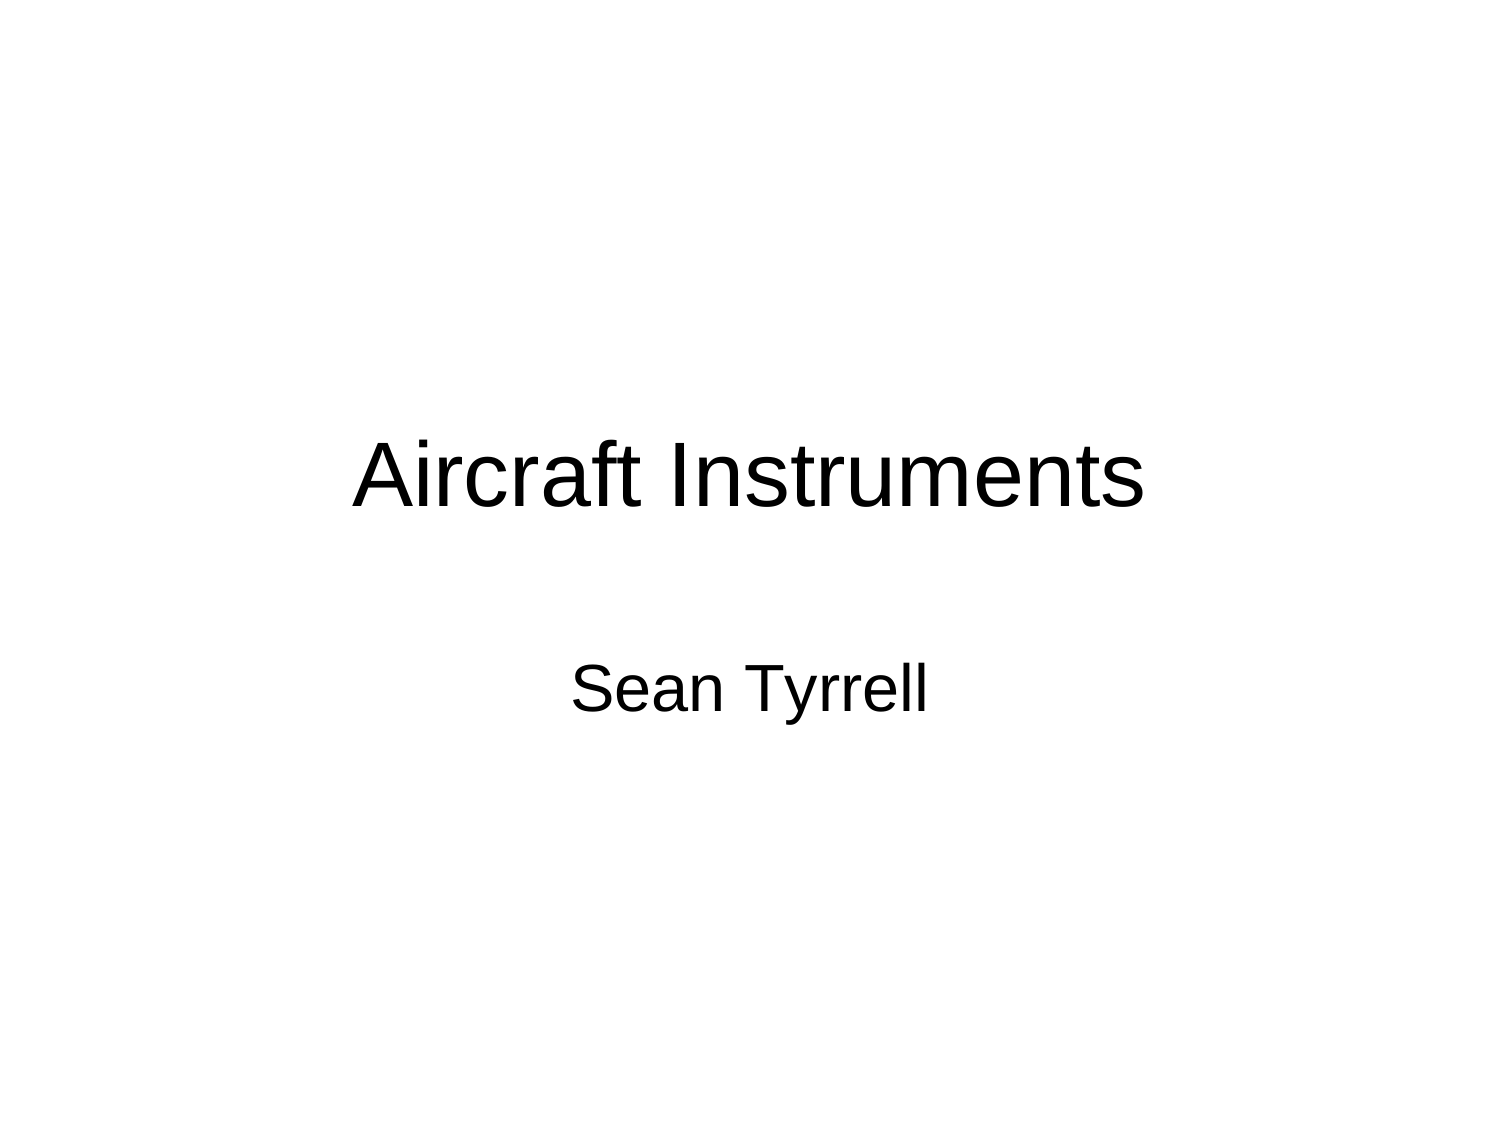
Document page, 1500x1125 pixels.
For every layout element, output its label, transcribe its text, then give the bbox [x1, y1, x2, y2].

text_box Sean Tyrrell [225, 637, 1276, 926]
title Aircraft Instruments [112, 349, 1388, 591]
